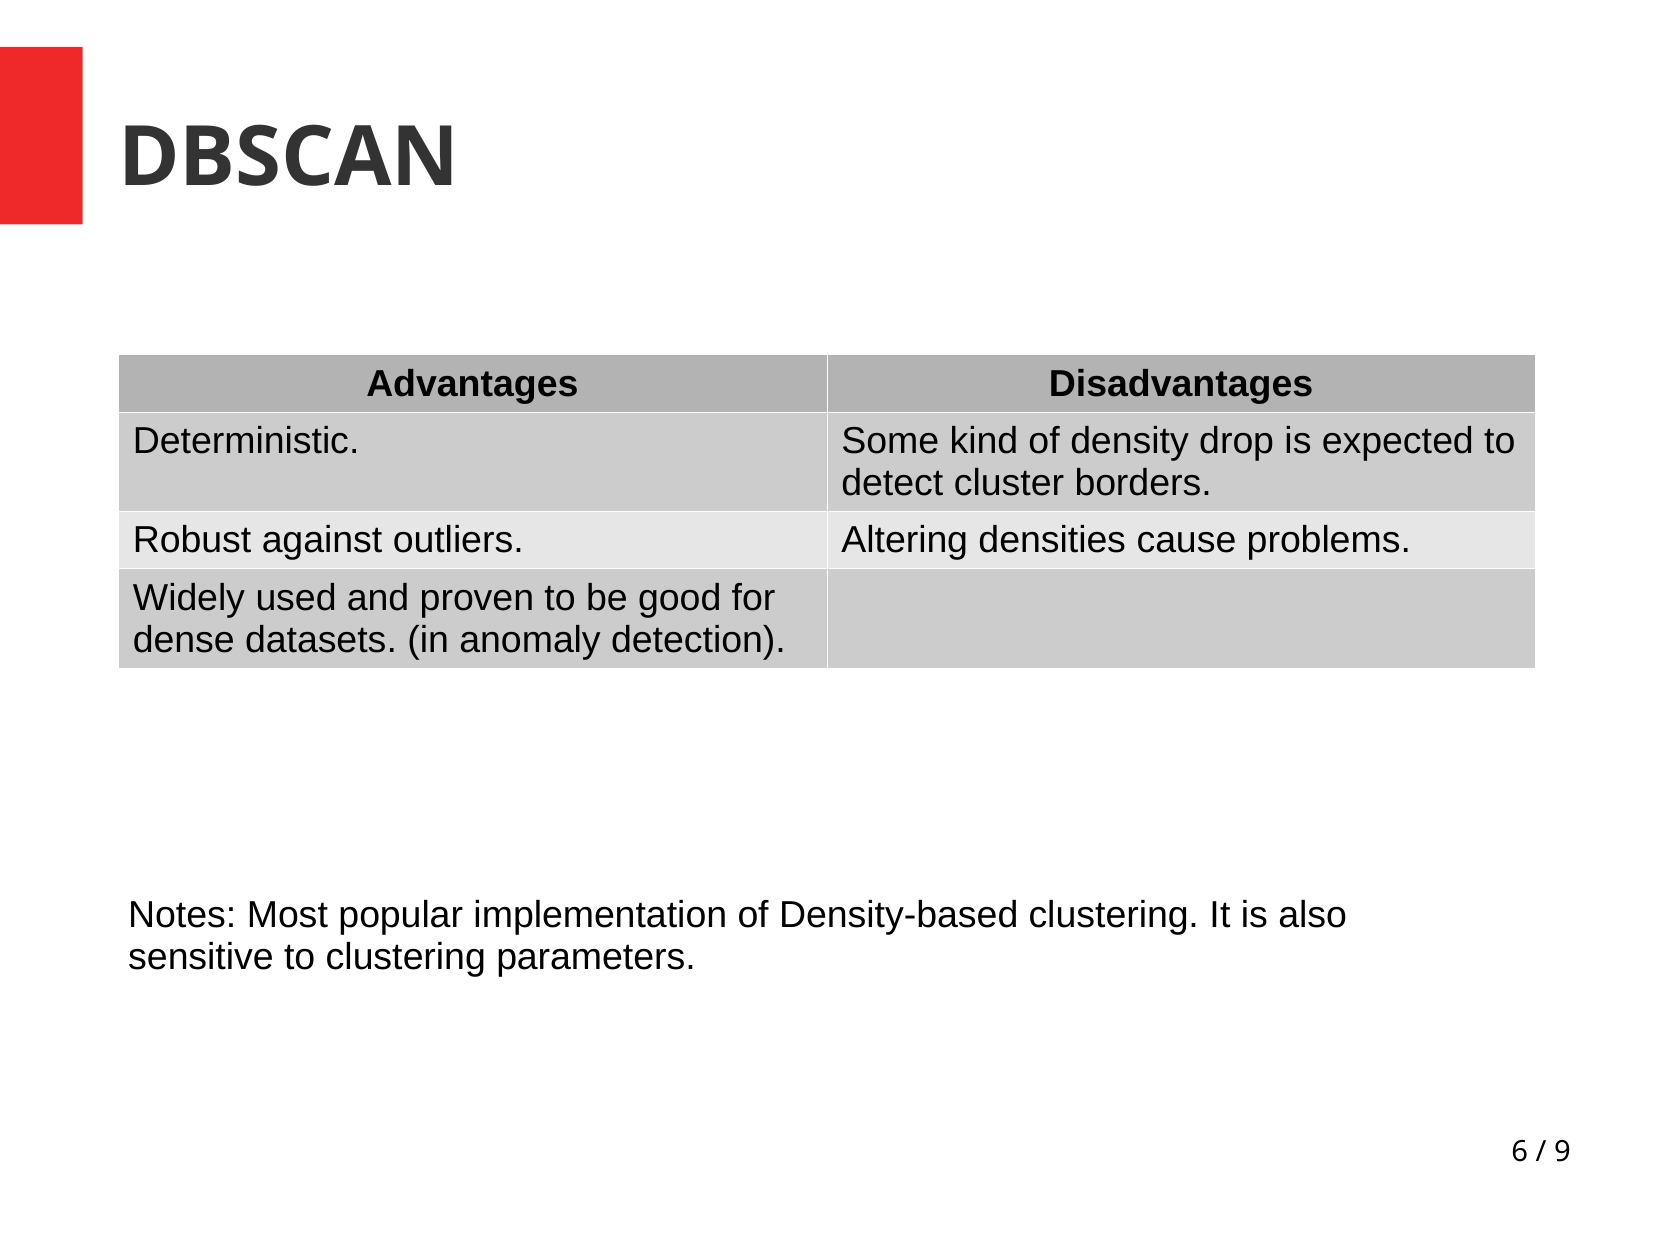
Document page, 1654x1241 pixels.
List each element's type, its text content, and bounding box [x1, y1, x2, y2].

table_header Advantages [119, 355, 827, 412]
table_cell [828, 569, 1535, 668]
table_cell Widely used and proven to be good for dense datasets. (in anomaly detection). [119, 569, 827, 668]
table_cell Deterministic. [119, 413, 827, 511]
title DBSCAN [118, 49, 1571, 257]
table_cell Some kind of density drop is expected to detect cluster borders. [828, 413, 1535, 511]
text_box Notes: Most popular implementation of Density-based clustering. It is also sensitive to clustering parameters. [113, 885, 1425, 985]
table_cell Robust against outliers. [119, 512, 827, 568]
table_header Disadvantages [828, 355, 1535, 412]
table_cell Altering densities cause problems. [828, 512, 1535, 568]
